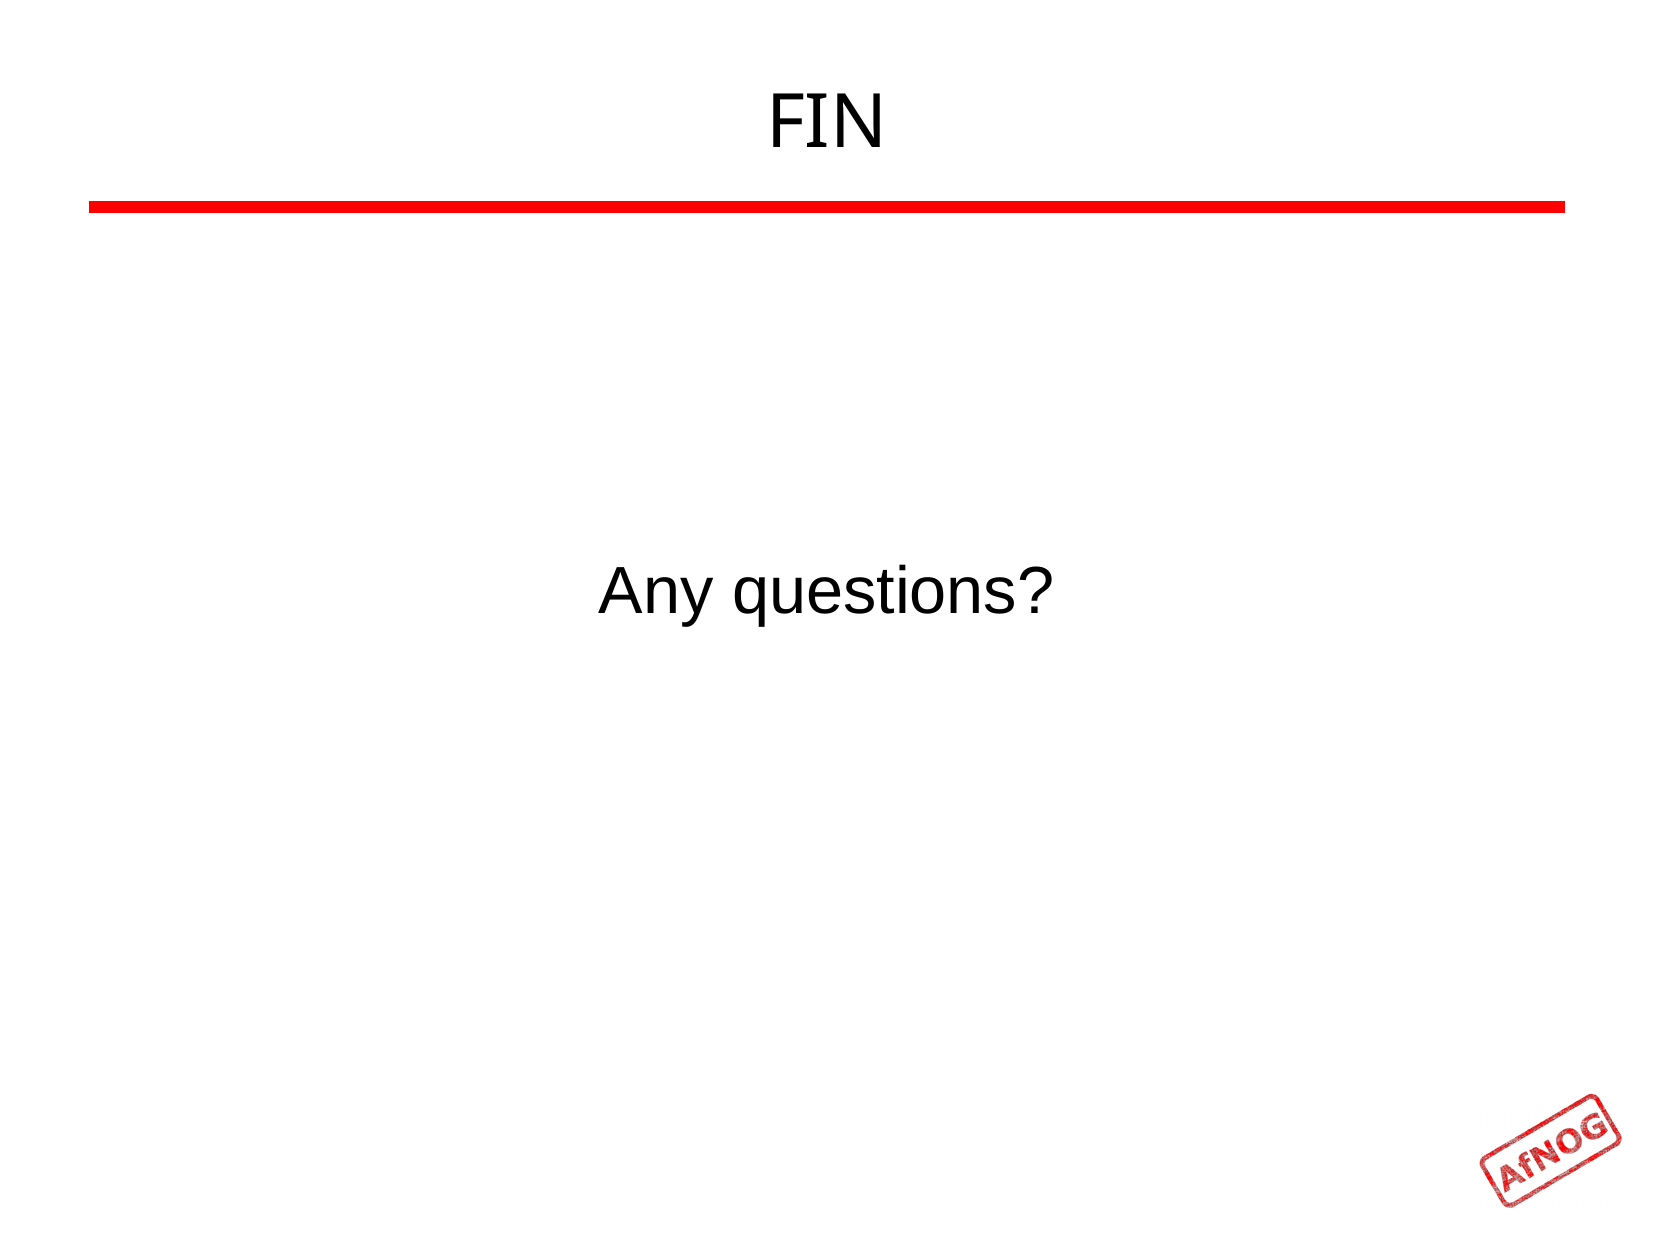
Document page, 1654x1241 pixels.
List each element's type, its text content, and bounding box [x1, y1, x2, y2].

picture [1476, 1090, 1625, 1211]
subtitle Any questions? [82, 29, 1571, 1152]
